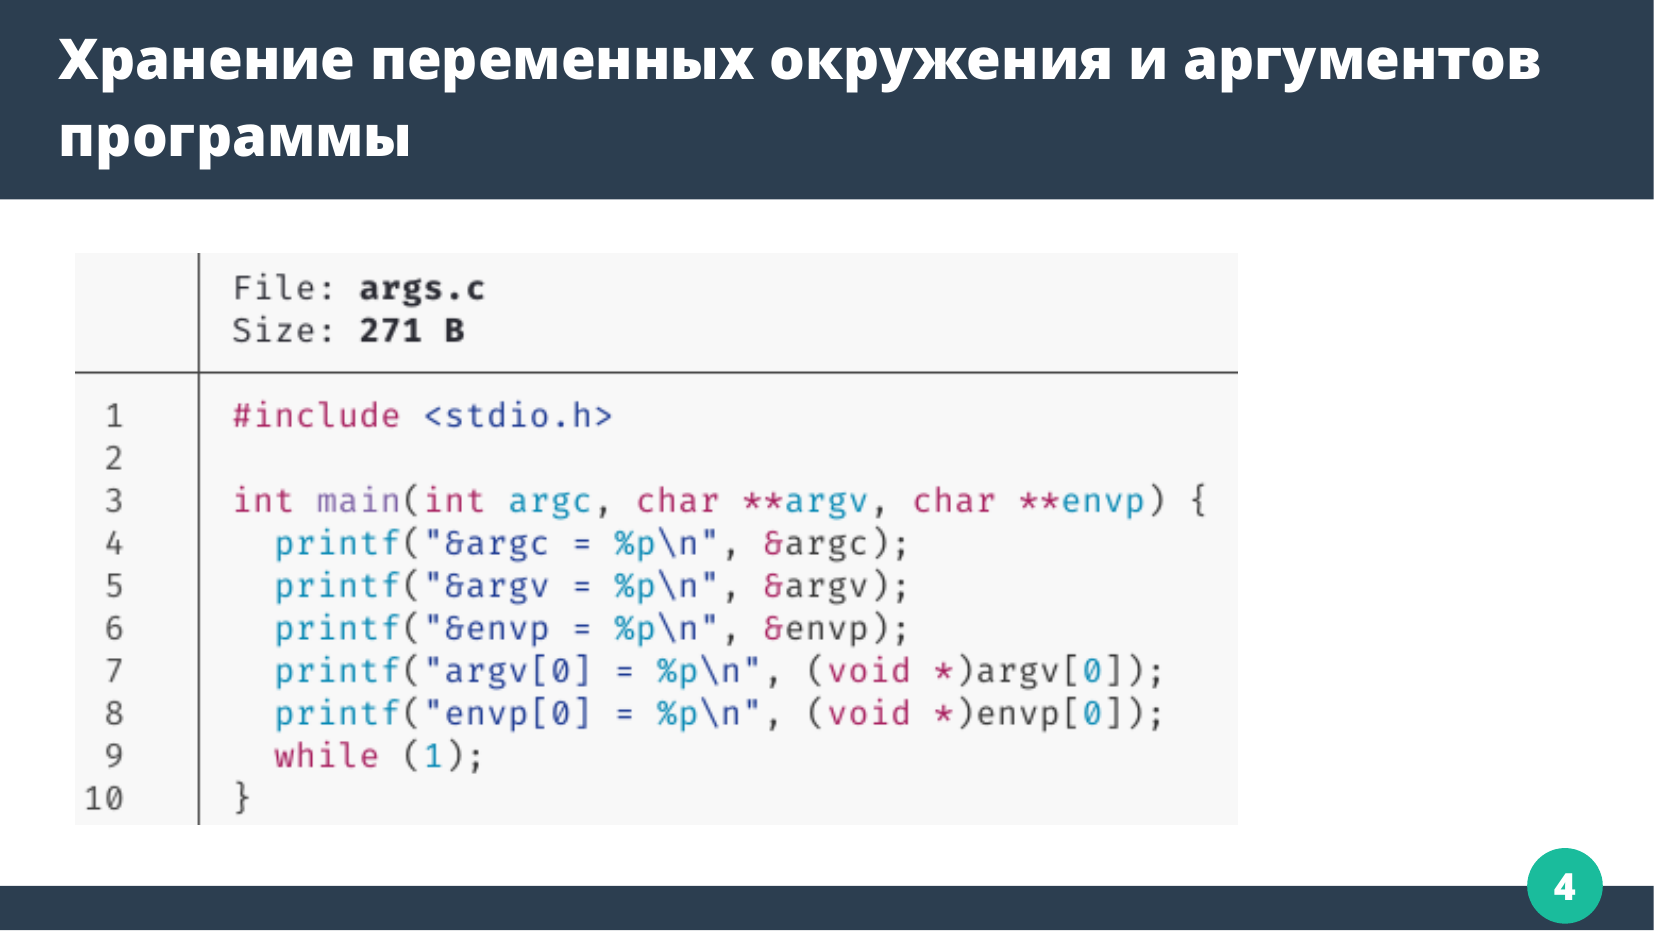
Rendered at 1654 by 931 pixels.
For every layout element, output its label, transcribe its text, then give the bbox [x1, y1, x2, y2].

title Хранение переменных окружения и аргументов программы [59, 37, 1595, 155]
picture [75, 253, 1238, 826]
